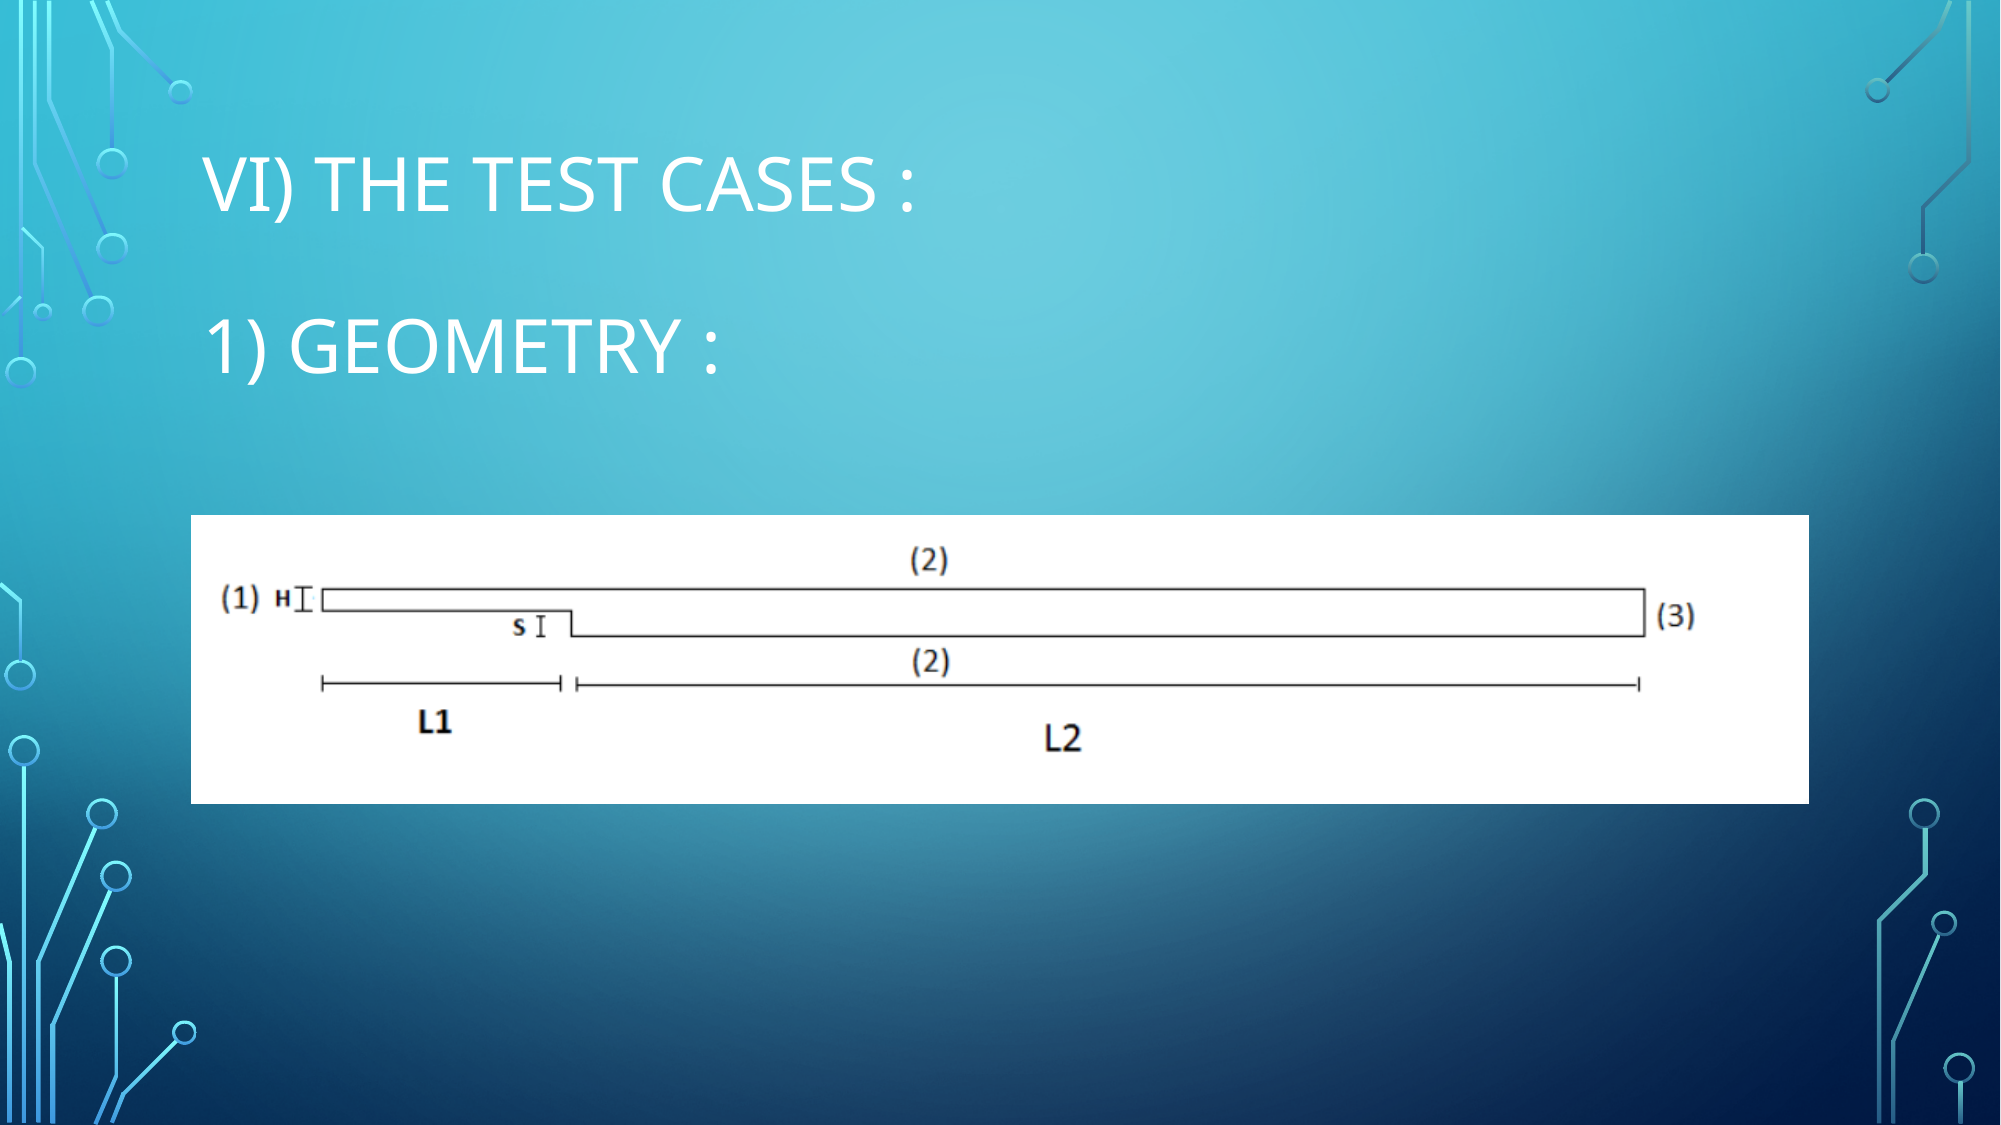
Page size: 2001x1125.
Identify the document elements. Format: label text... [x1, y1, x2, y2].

title VI) The test cases : 1) Geometry : [187, 101, 1813, 436]
picture [191, 515, 1809, 804]
